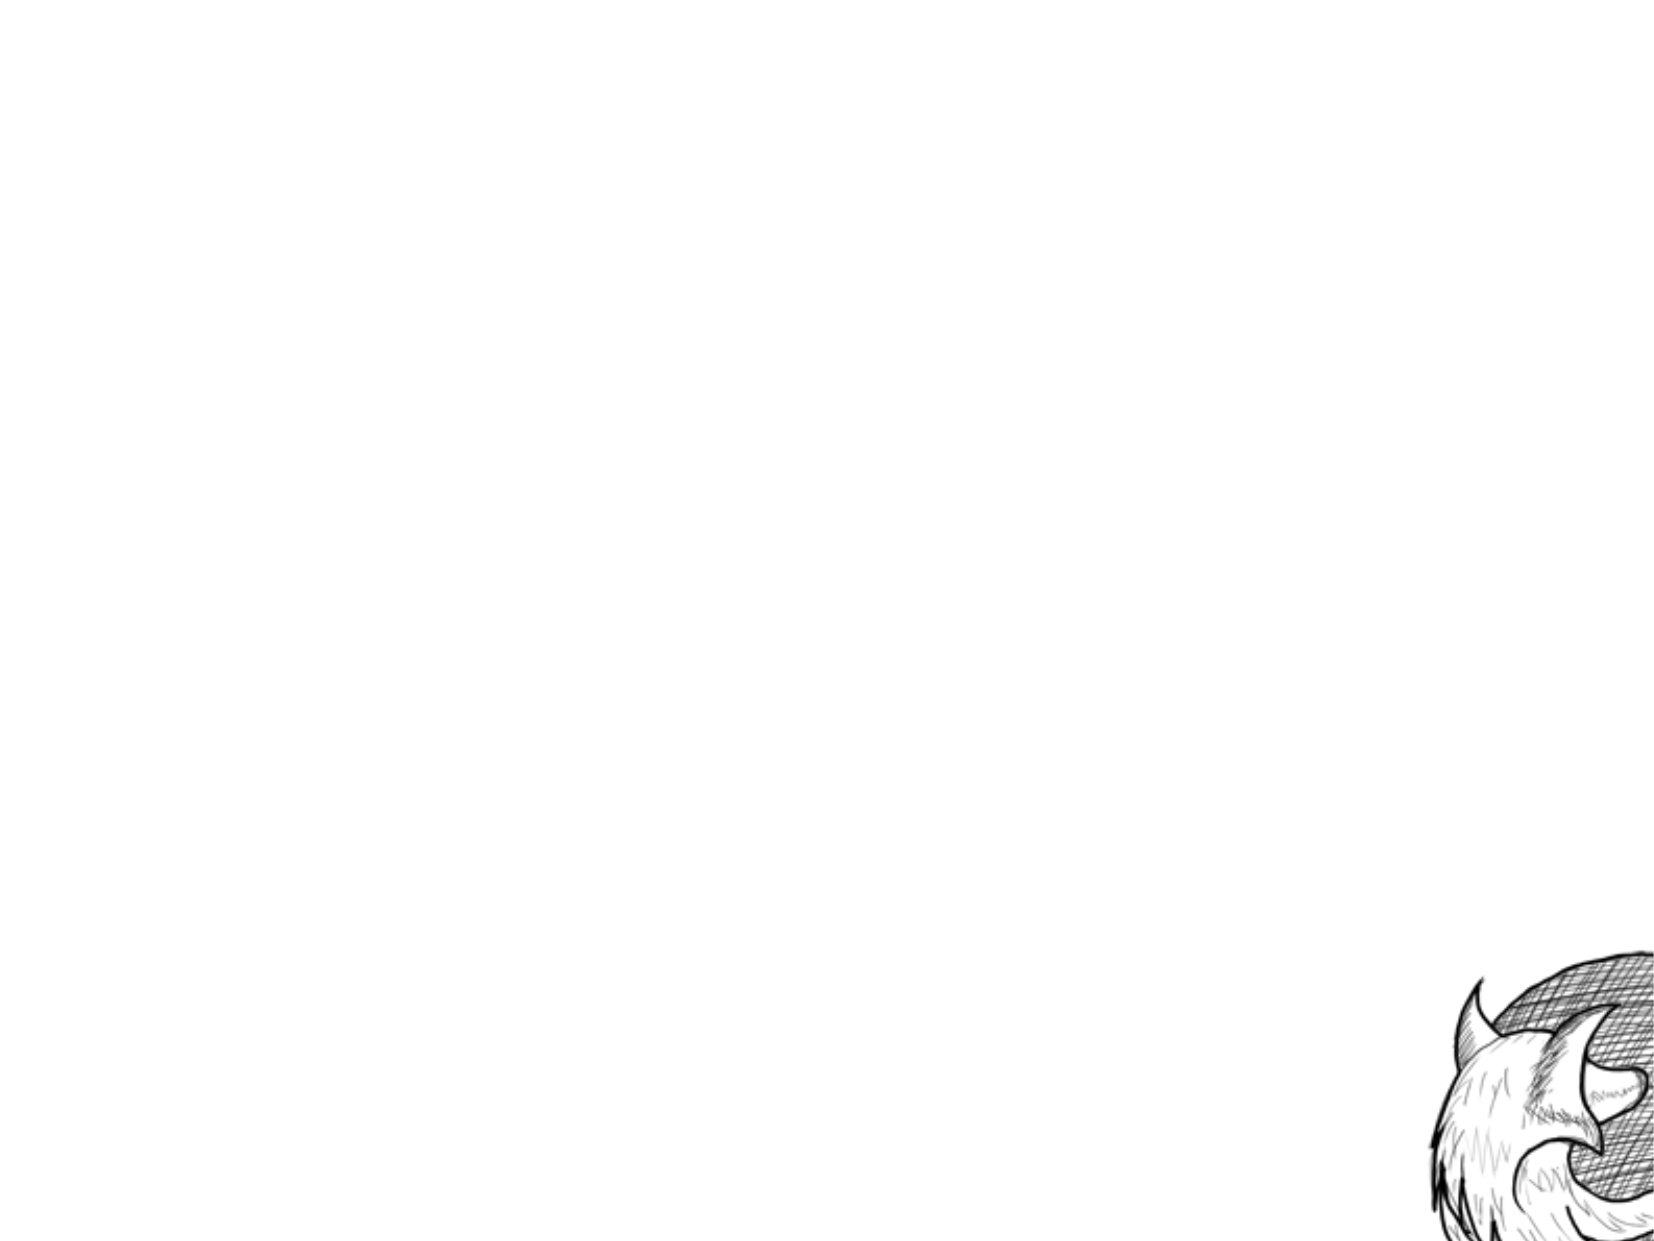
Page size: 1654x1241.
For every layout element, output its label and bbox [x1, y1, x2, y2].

picture [1386, 915, 1654, 1241]
